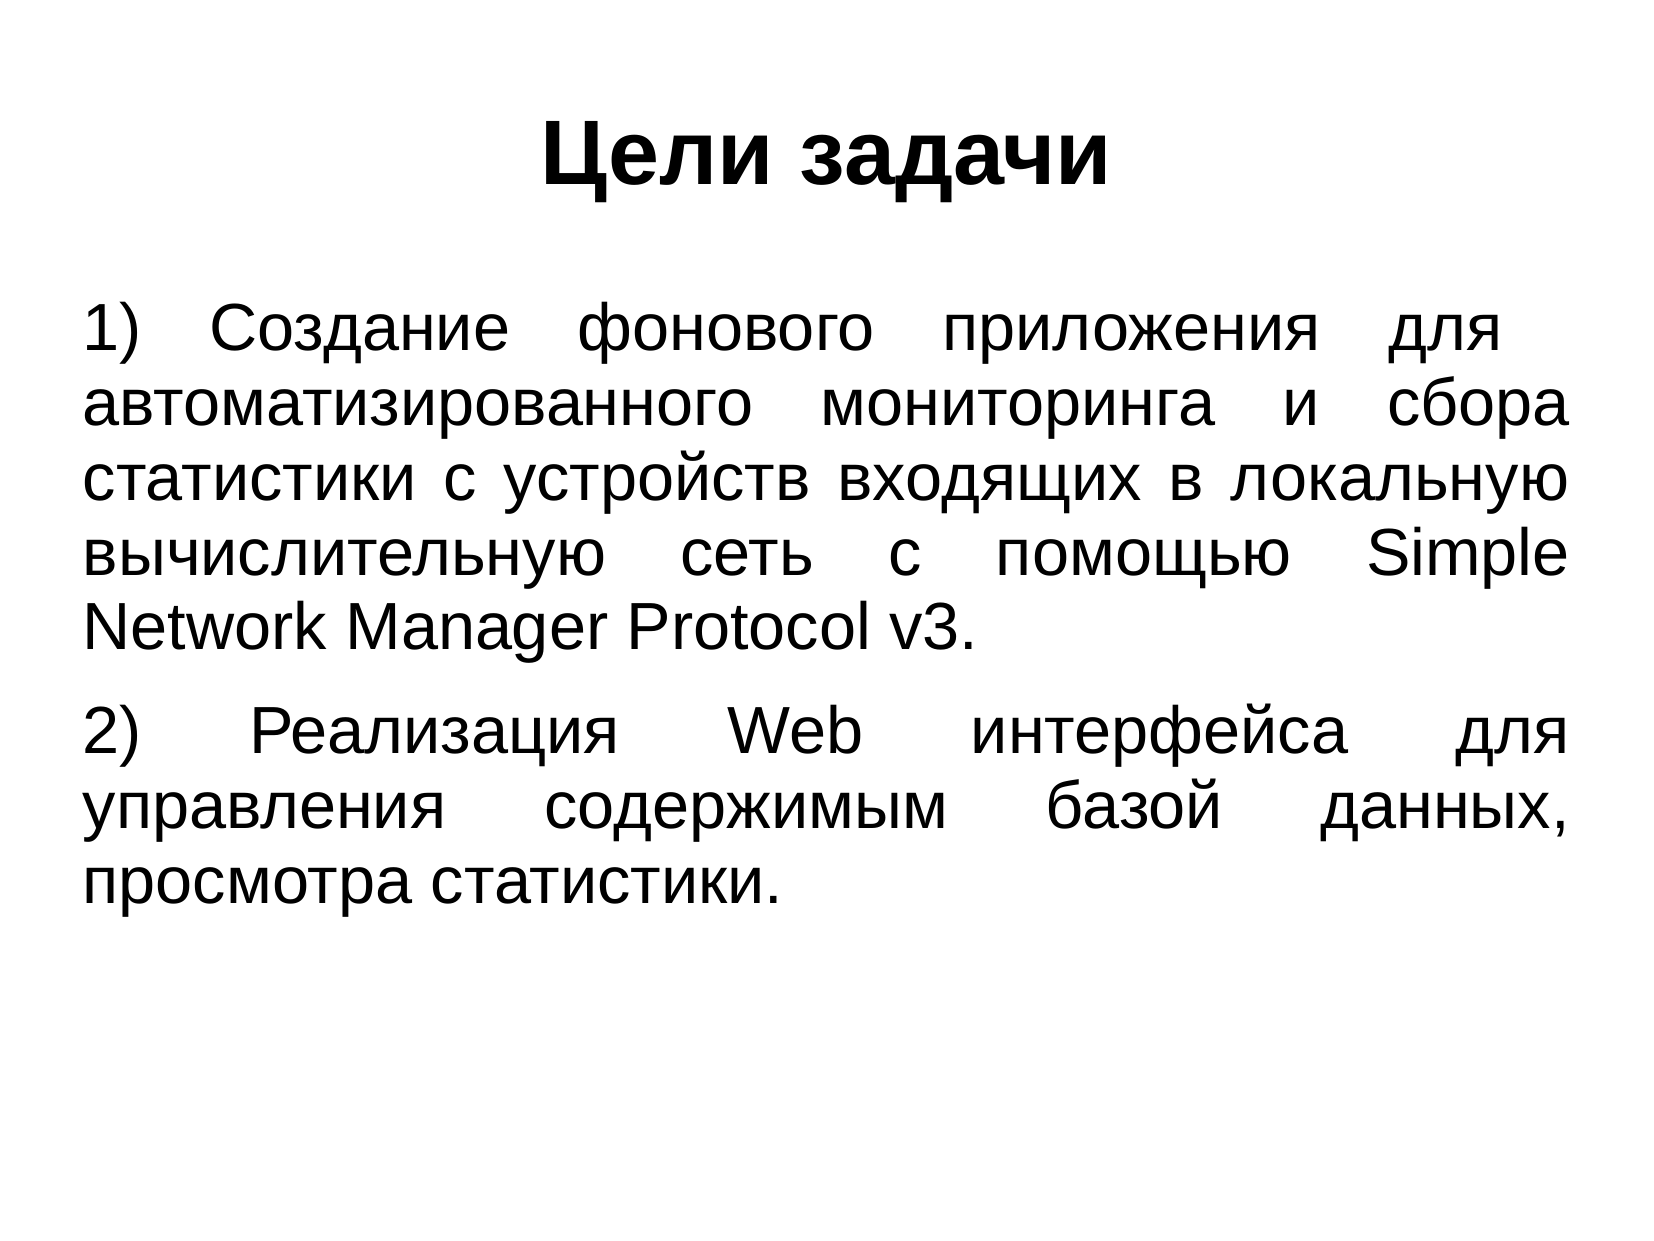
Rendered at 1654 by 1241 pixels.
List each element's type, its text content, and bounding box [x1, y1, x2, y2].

list 1) Создание фонового приложения для автоматизированного мониторинга и сбора статистики с устройств входящих в локальную вычислительную сеть с помощью Simple Network Manager Protocol v3. 2) Реализация Web интерфейса для управления содержимым базой данных, просмотра статистики. [82, 290, 1571, 1109]
title Цели задачи [82, 49, 1571, 257]
